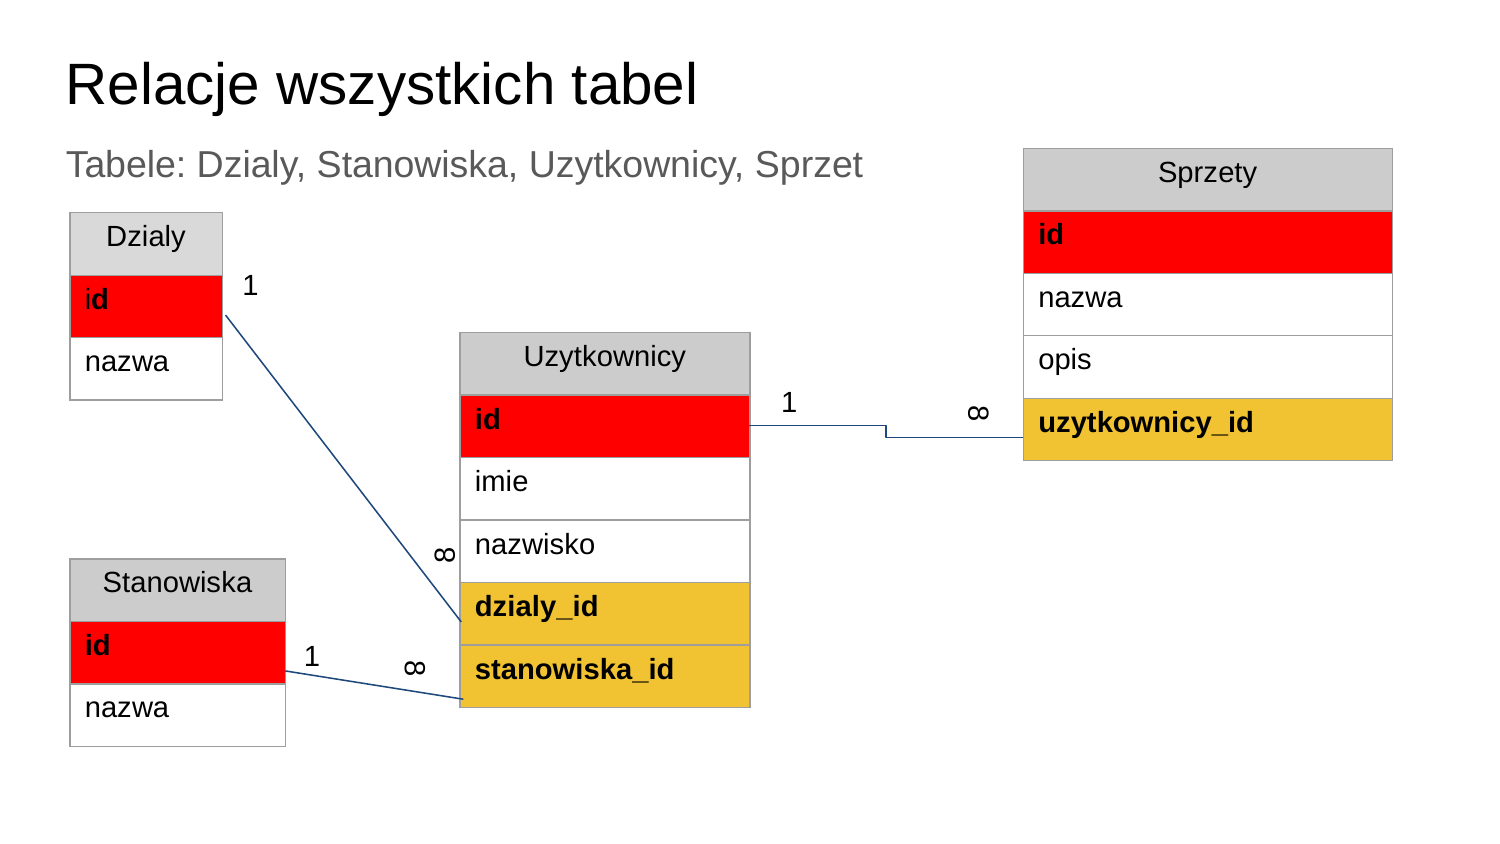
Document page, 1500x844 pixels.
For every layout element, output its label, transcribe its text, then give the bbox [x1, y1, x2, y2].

table_cell imie [461, 458, 749, 519]
text_box Relacje wszystkich tabel [51, 30, 1449, 124]
table_cell nazwa [1024, 274, 1392, 335]
table_cell id [71, 276, 222, 337]
text_box 1 [766, 367, 830, 407]
text_box 8 [436, 551, 442, 559]
table_cell id [71, 622, 285, 683]
text_box 8 [410, 558, 426, 579]
table_cell nazwa [71, 338, 222, 399]
table_cell dzialy_id [461, 583, 749, 644]
text_box 8 [410, 540, 454, 579]
table_cell id [1024, 212, 1392, 273]
text_box 8 [974, 390, 1013, 454]
table_header Sprzety [1024, 149, 1392, 210]
table_cell stanowiska_id [461, 646, 749, 707]
table_header Uzytkownicy [461, 333, 749, 394]
text_box 8 [396, 645, 449, 689]
text_box 1 [289, 621, 367, 661]
table_cell id [461, 396, 749, 457]
table_cell nazwisko [461, 521, 749, 582]
table_cell uzytkownicy_id [1024, 399, 1392, 460]
text_box 1 [227, 251, 326, 294]
table_cell nazwa [71, 685, 285, 746]
table_header Dzialy [71, 213, 222, 275]
table_cell opis [1024, 336, 1392, 398]
text_box Tabele: Dzialy, Stanowiska, Uzytkownicy, Sprzet [51, 124, 1449, 783]
text_box 8 [980, 409, 986, 417]
table_header Stanowiska [71, 560, 285, 621]
text_box 8 [444, 551, 452, 559]
